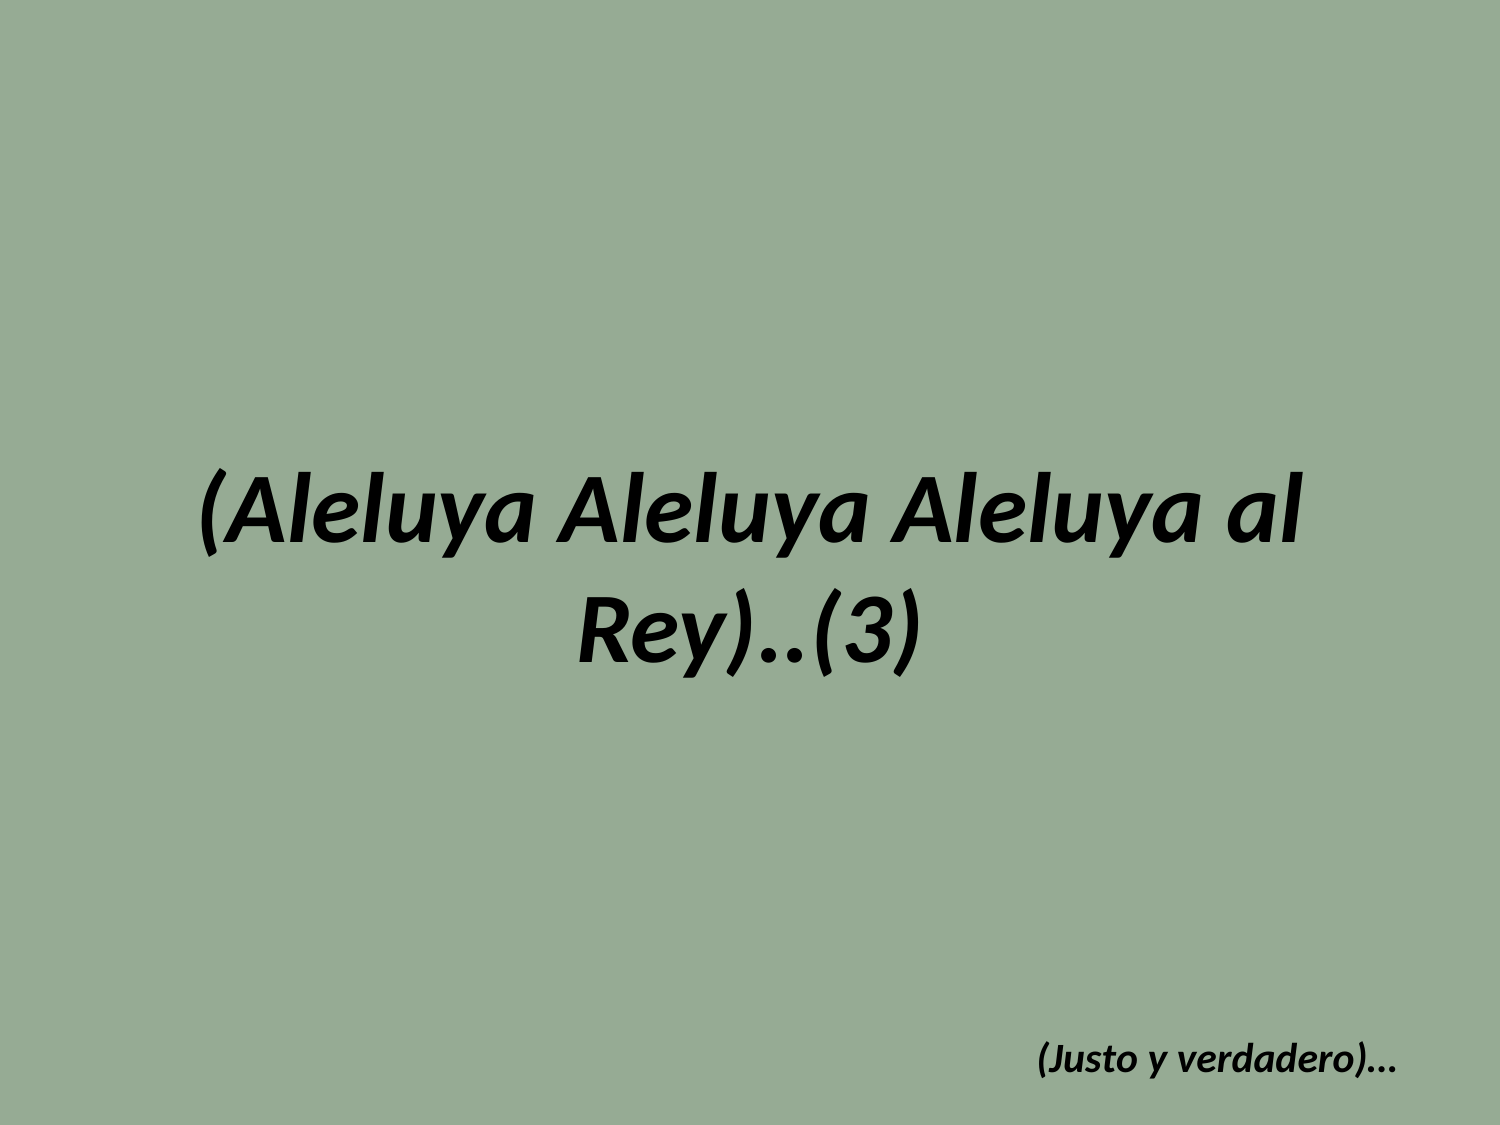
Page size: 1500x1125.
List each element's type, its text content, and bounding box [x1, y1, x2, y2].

text_box (Justo y verdadero)… [1021, 1023, 1459, 1089]
title (Aleluya Aleluya Aleluya al Rey)..(3) [75, 468, 1426, 657]
